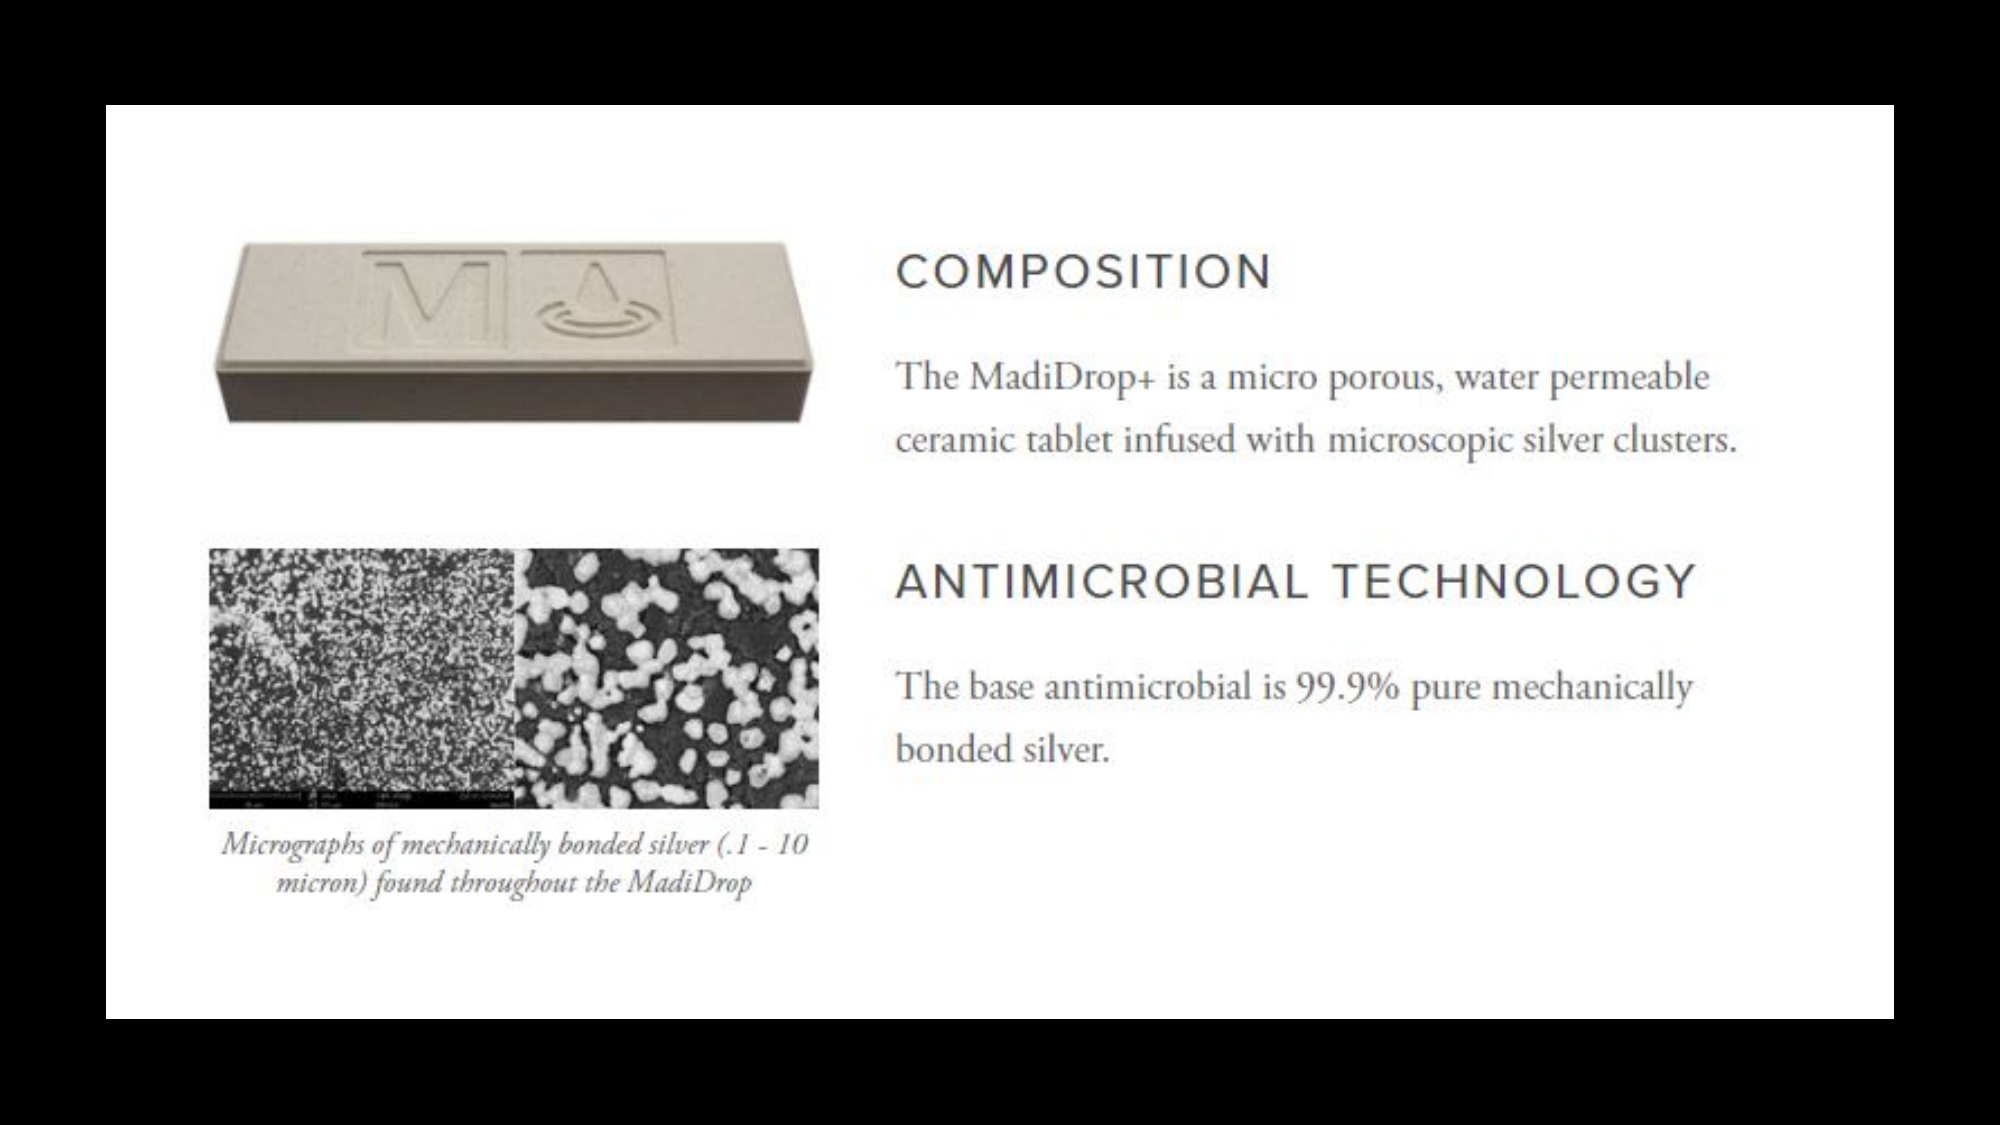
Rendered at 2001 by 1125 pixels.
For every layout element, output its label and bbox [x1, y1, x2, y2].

picture [183, 211, 1817, 913]
text_box [0, 0, 2000, 1125]
